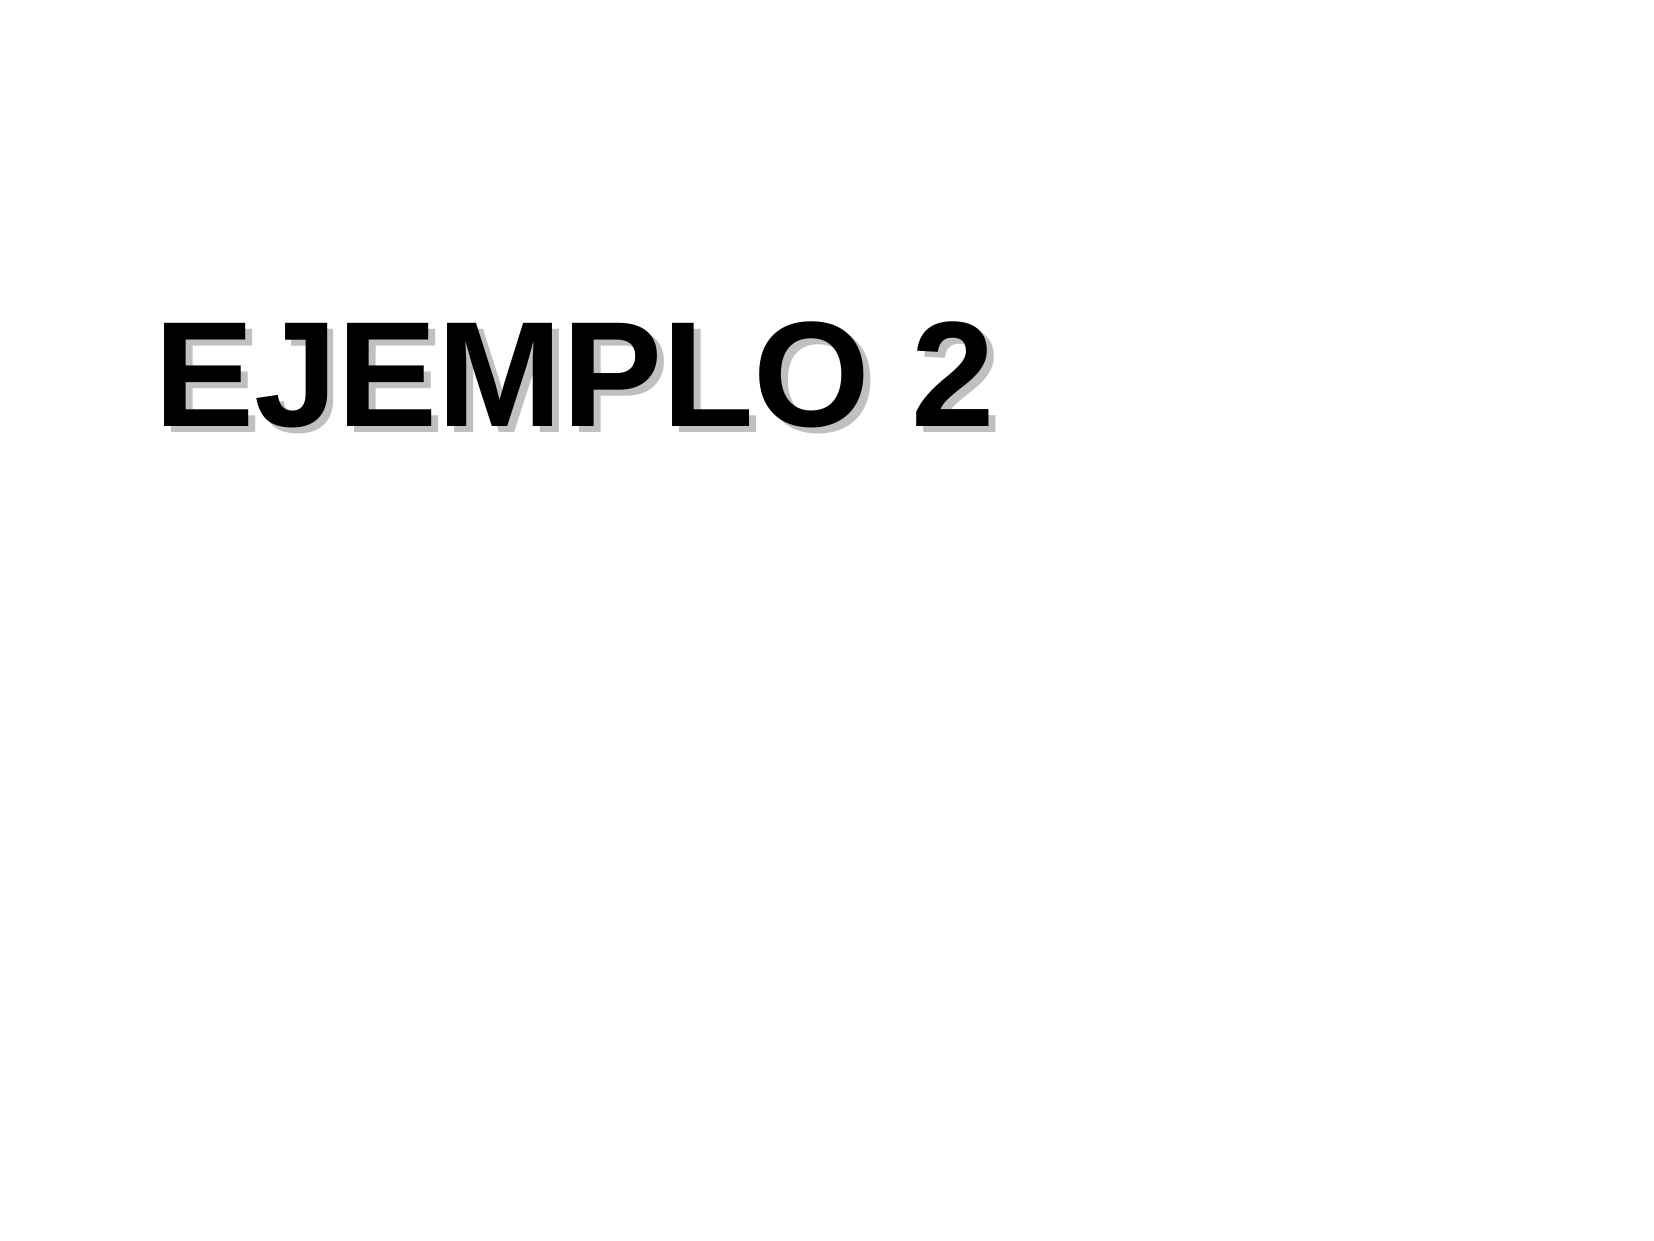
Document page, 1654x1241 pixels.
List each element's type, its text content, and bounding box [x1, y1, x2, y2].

list EJEMPLO 2 [82, 290, 1571, 1010]
